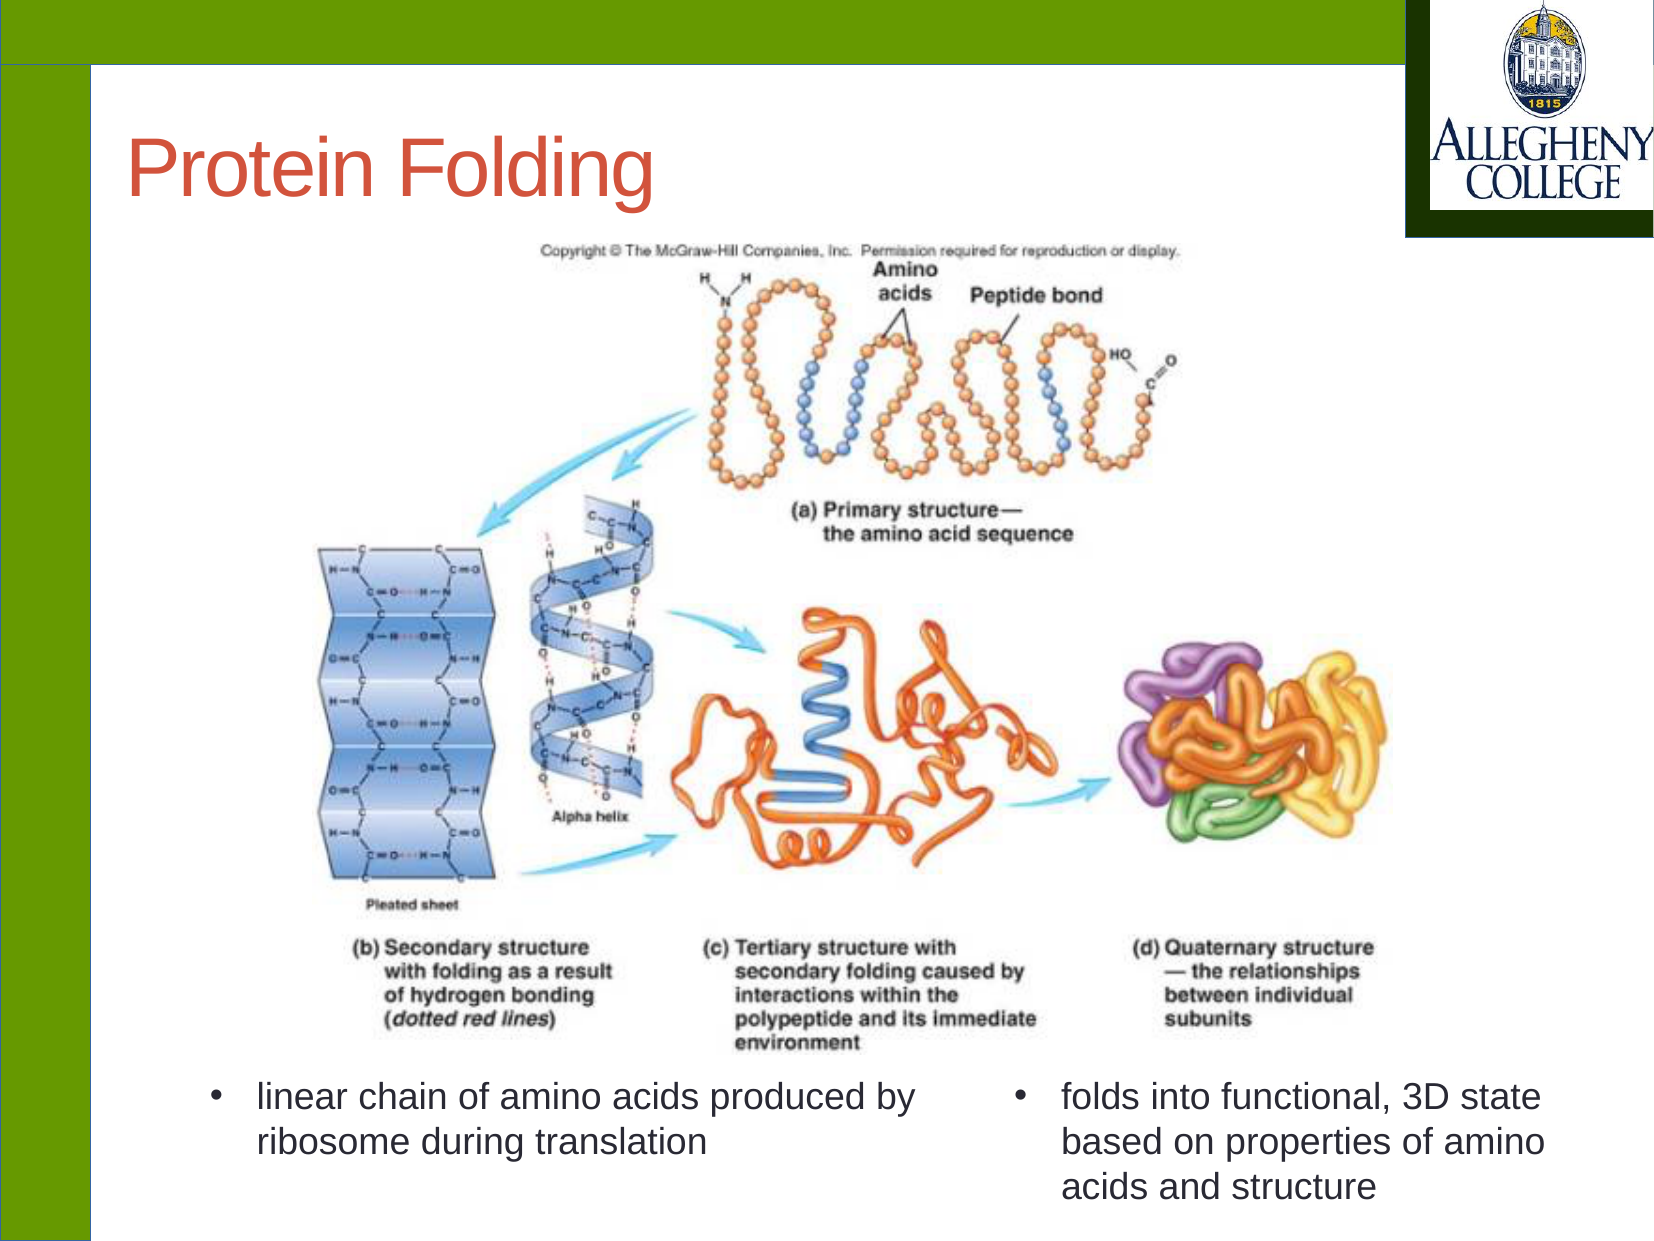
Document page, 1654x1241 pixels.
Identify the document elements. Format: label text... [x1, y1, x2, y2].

title Protein Folding [110, 81, 1461, 245]
text_box [0, 0, 1430, 1241]
text_box linear chain of amino acids produced by ribosome during translation [194, 1064, 945, 1170]
text_box folds into functional, 3D state based on properties of amino acids and structure [999, 1064, 1561, 1215]
picture [1430, 0, 1654, 210]
text_box [1461, 210, 1654, 238]
picture [168, 243, 1537, 1055]
